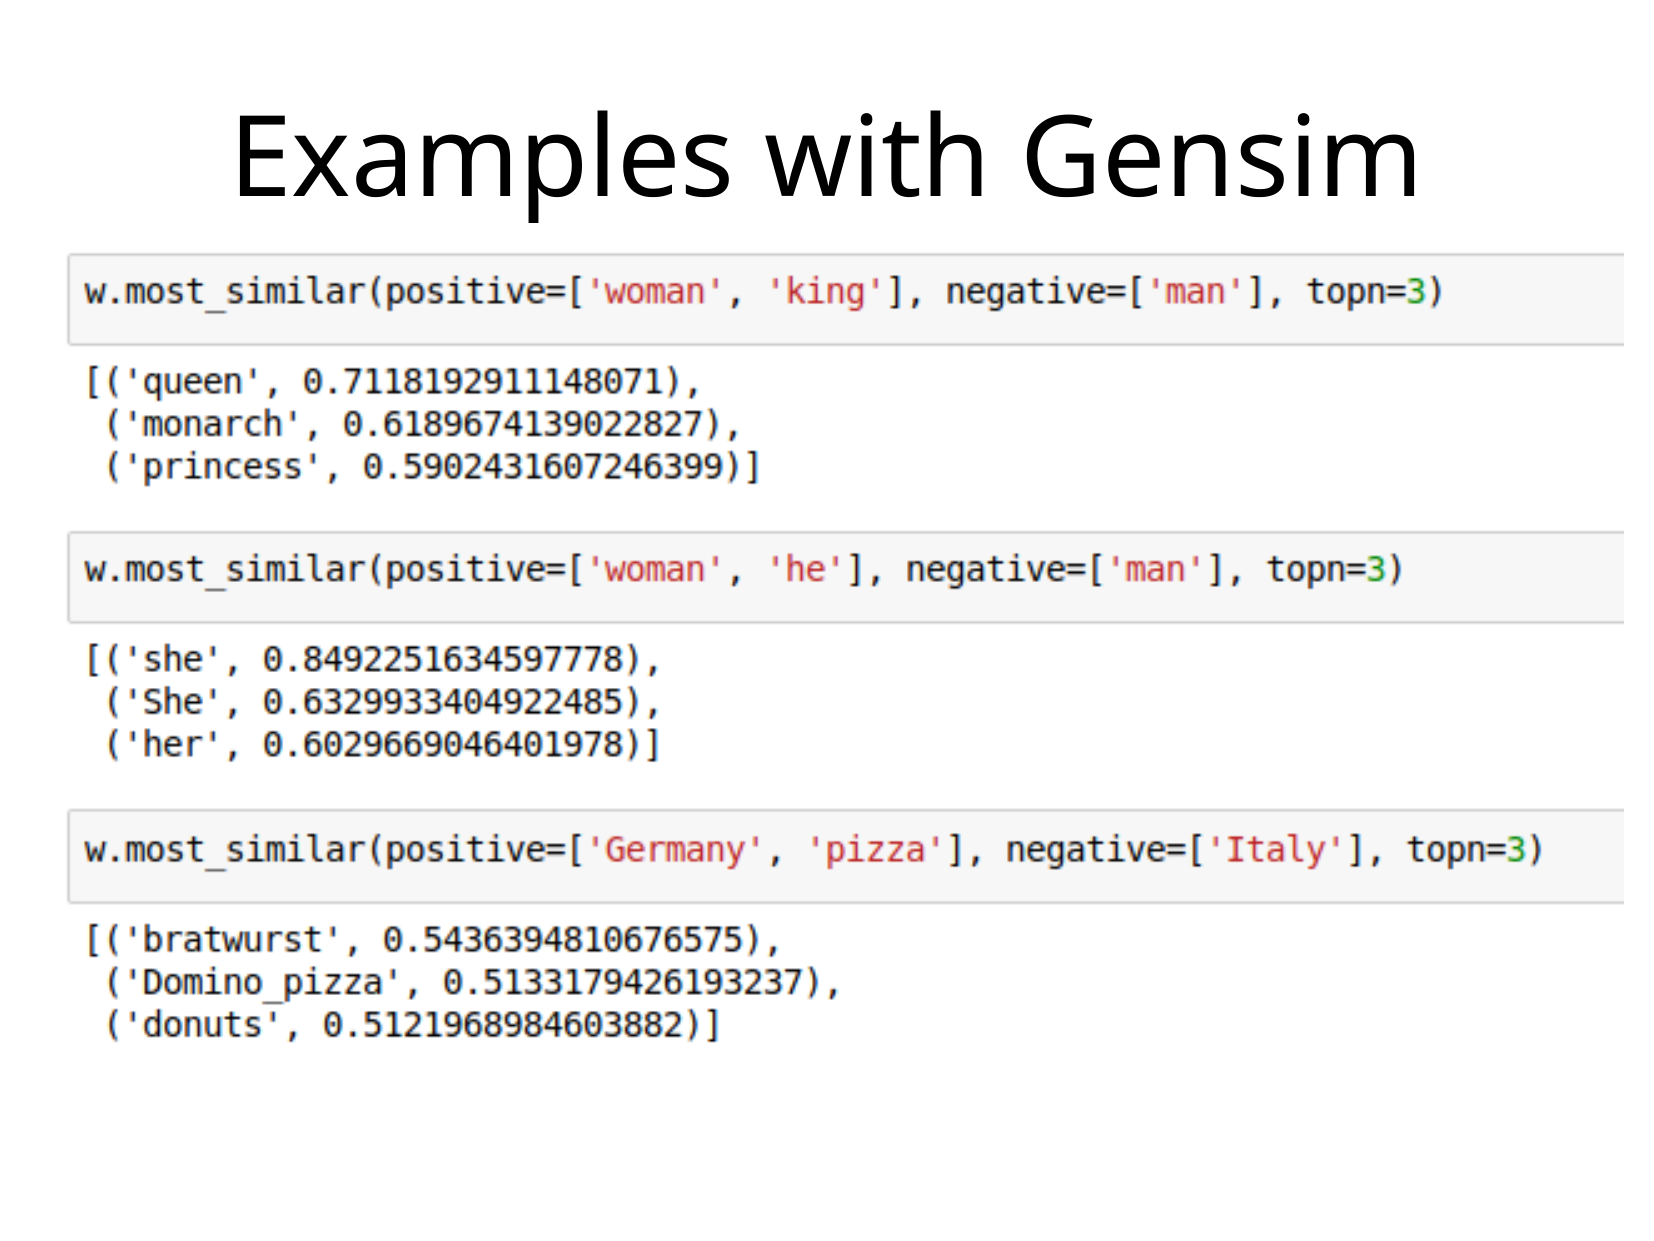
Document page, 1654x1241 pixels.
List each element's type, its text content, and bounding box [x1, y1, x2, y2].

picture [53, 239, 1624, 1081]
title Examples with Gensim [82, 49, 1571, 239]
